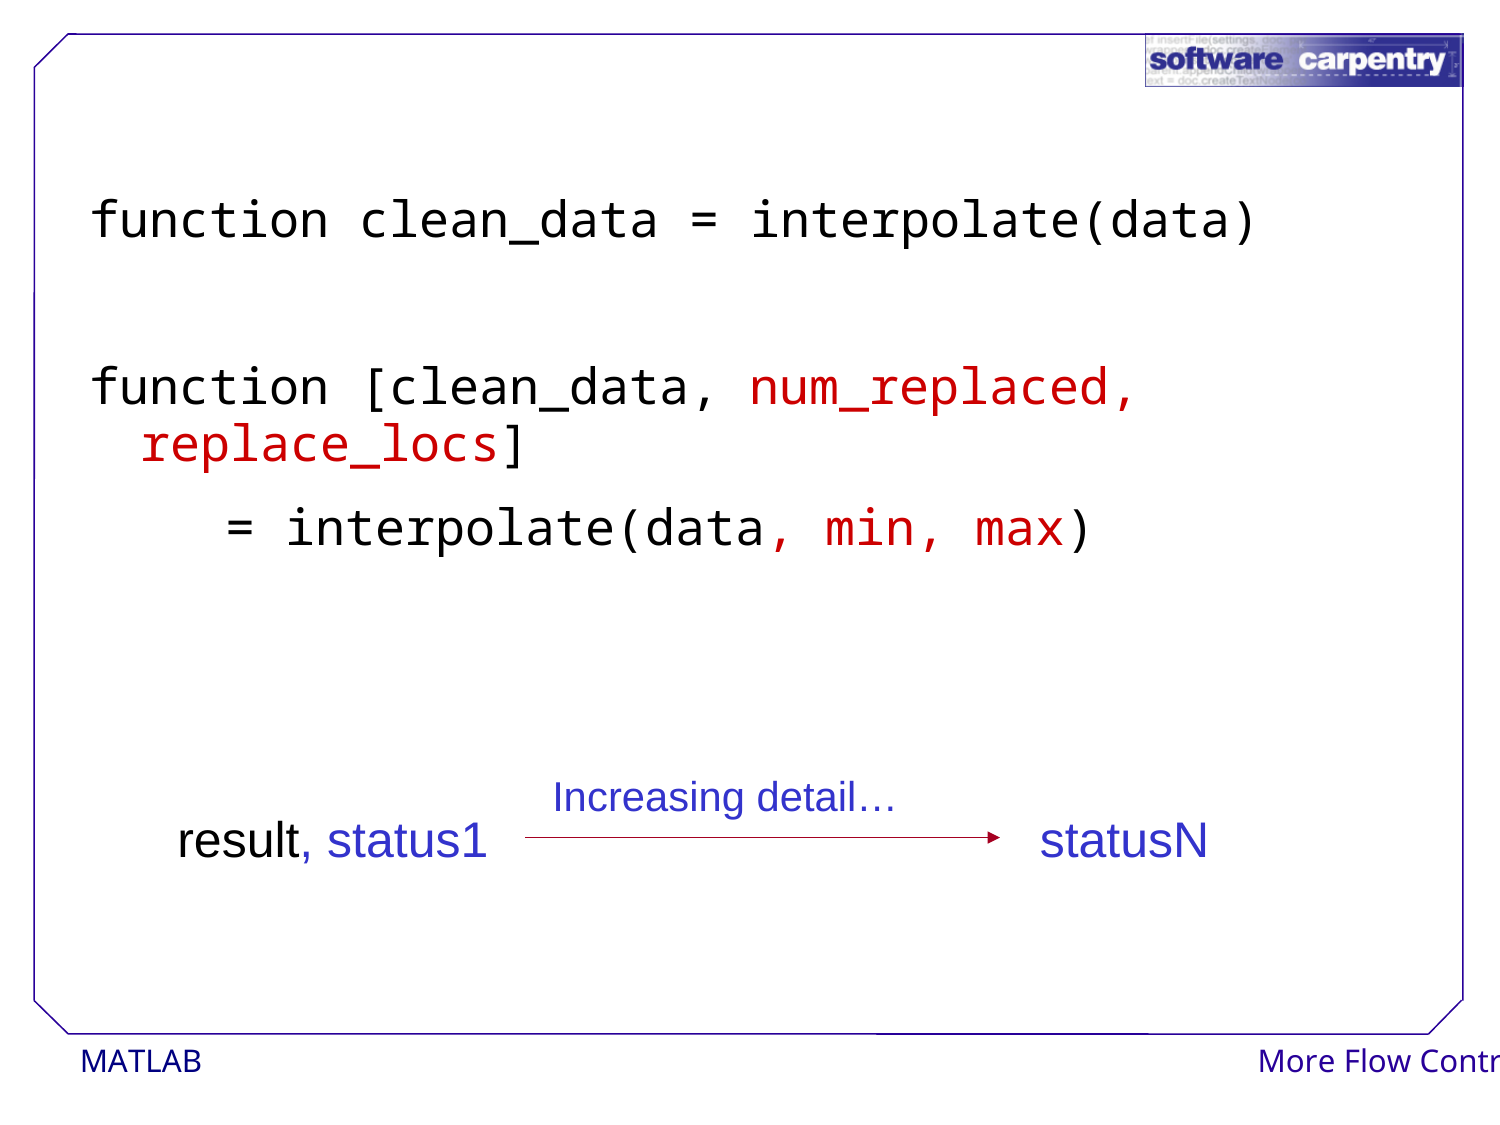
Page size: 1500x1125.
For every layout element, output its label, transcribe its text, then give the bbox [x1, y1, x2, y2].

picture [1145, 33, 1464, 87]
text_box Increasing detail… [537, 762, 1026, 829]
list function clean_data = interpolate(data) function [clean_data, num_replaced, replace_locs] = interpolate(data, min, max) [75, 99, 1426, 1013]
text_box result, status1 [162, 799, 550, 876]
text_box statusN [1024, 799, 1288, 876]
